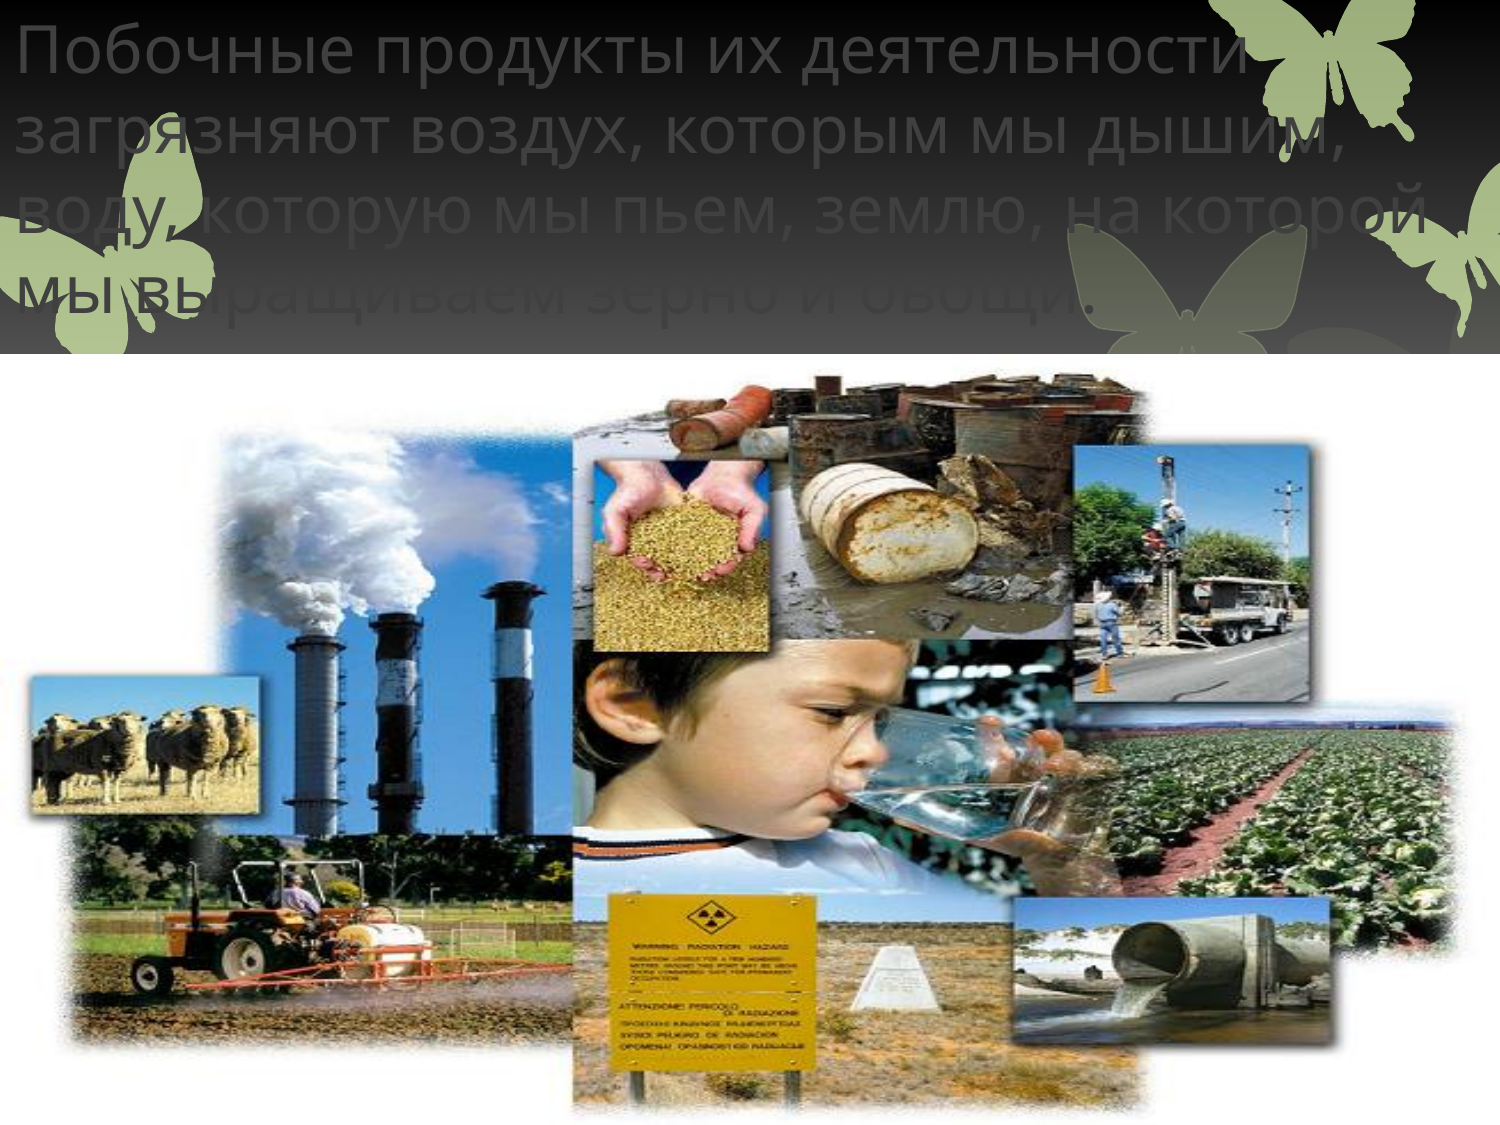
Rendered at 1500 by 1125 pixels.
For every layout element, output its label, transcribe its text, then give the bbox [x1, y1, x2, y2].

title Побочные продукты их деятельности загрязняют воздух, которым мы дышим, воду, которую мы пьем, землю, на которой мы выращиваем зерно и овощи. [0, 0, 1500, 263]
picture [0, 354, 1500, 1125]
